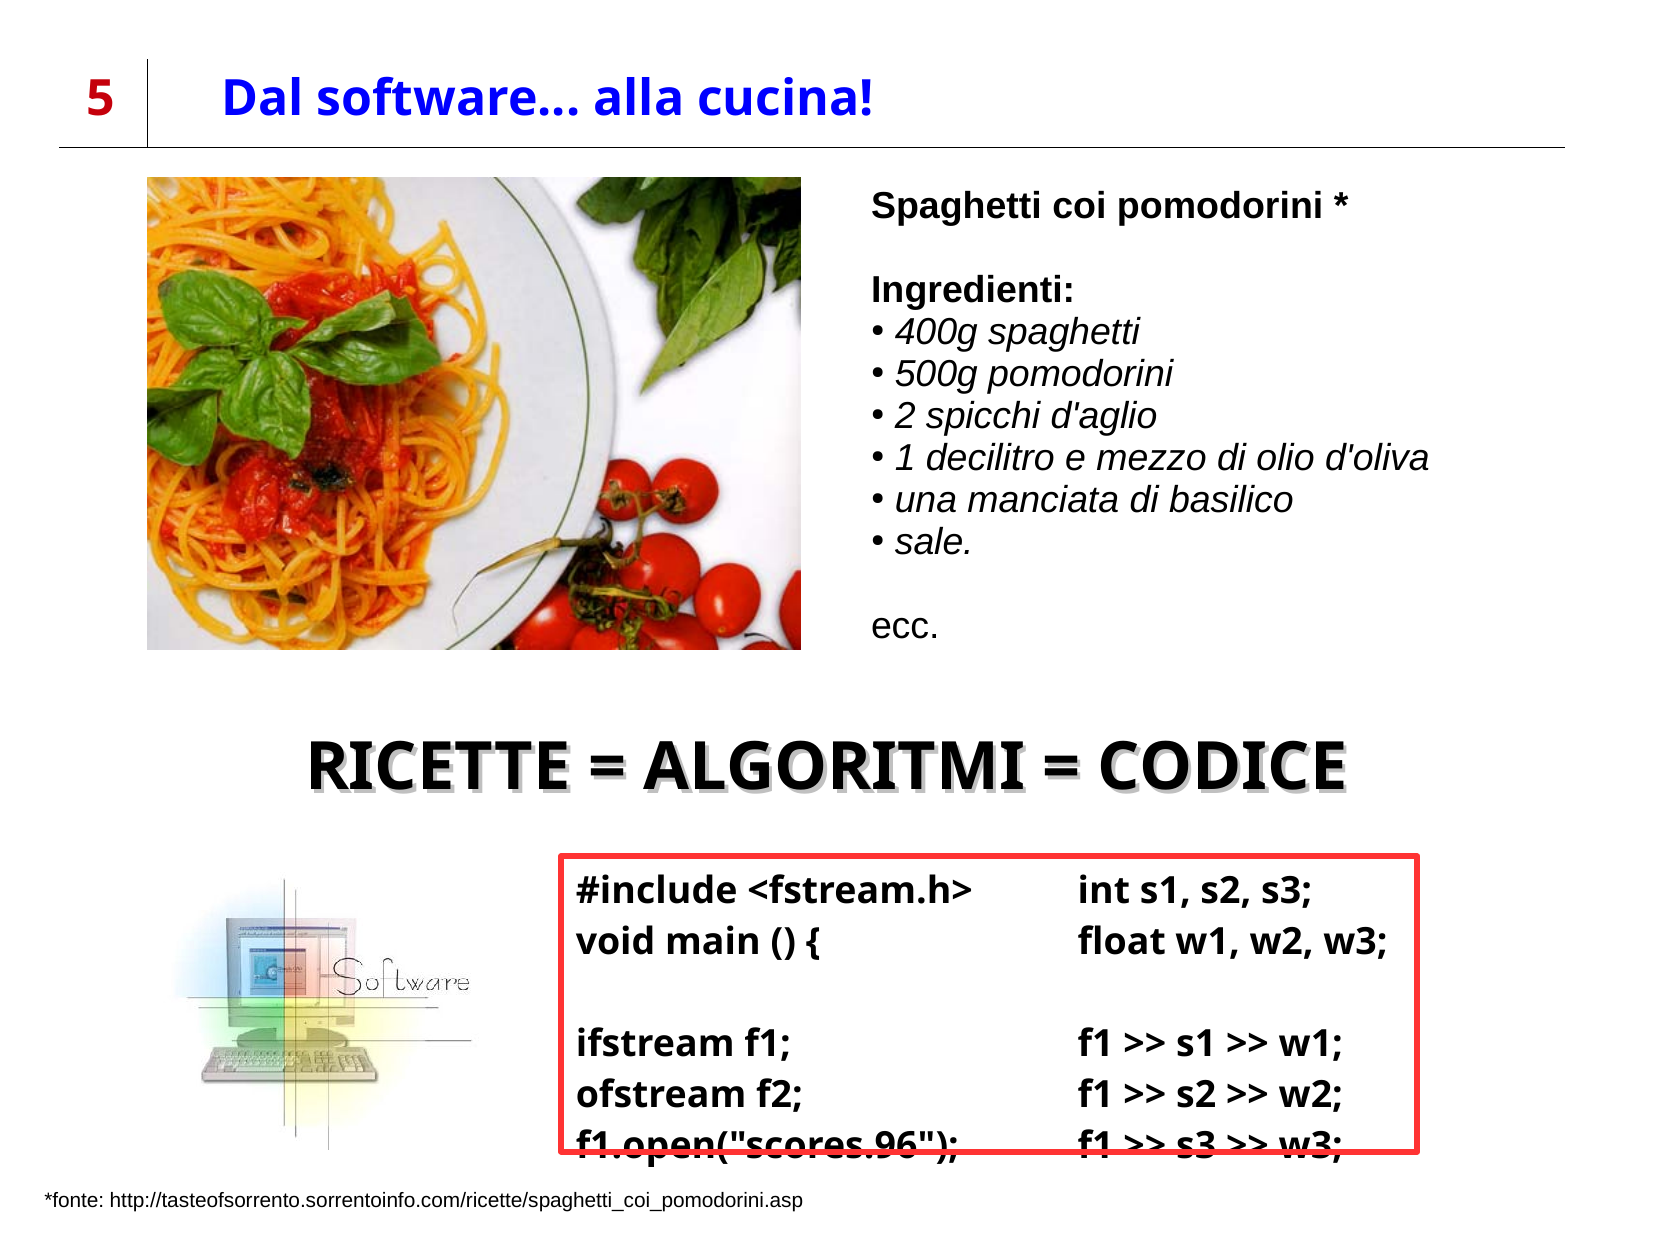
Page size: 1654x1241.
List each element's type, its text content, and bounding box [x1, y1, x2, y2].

text_box int s1, s2, s3; float w1, w2, w3; f1 >> s1 >> w1; f1 >> s2 >> w2; f1 >> s3 >> w3; [1062, 859, 1414, 1149]
text_box RICETTE = ALGORITMI = CODICE [147, 710, 1506, 819]
text_box *fonte: http://tasteofsorrento.sorrentoinfo.com/ricette/spaghetti_coi_pomodorini.asp [29, 1181, 819, 1220]
text_box #include <fstream.h> void main () { ifstream f1; ofstream f2; f1.open("scores.96"); [564, 859, 1004, 1133]
text_box Spaghetti coi pomodorini * Ingredienti: 400g spaghetti 500g pomodorini 2 spicchi d'aglio 1 decilitro e mezzo di olio d'oliva una manciata di basilico sale. ecc. [856, 177, 1477, 654]
picture [147, 856, 484, 1151]
text_box 5 Dal software... alla cucina! [59, 54, 1565, 128]
text_box int s1, s2, s3; float w1, w2, w3; f1 >> s1 >> w1; f1 >> s2 >> w2; f1 >> s3 >> w3; [1062, 856, 1536, 1175]
picture [147, 177, 801, 650]
